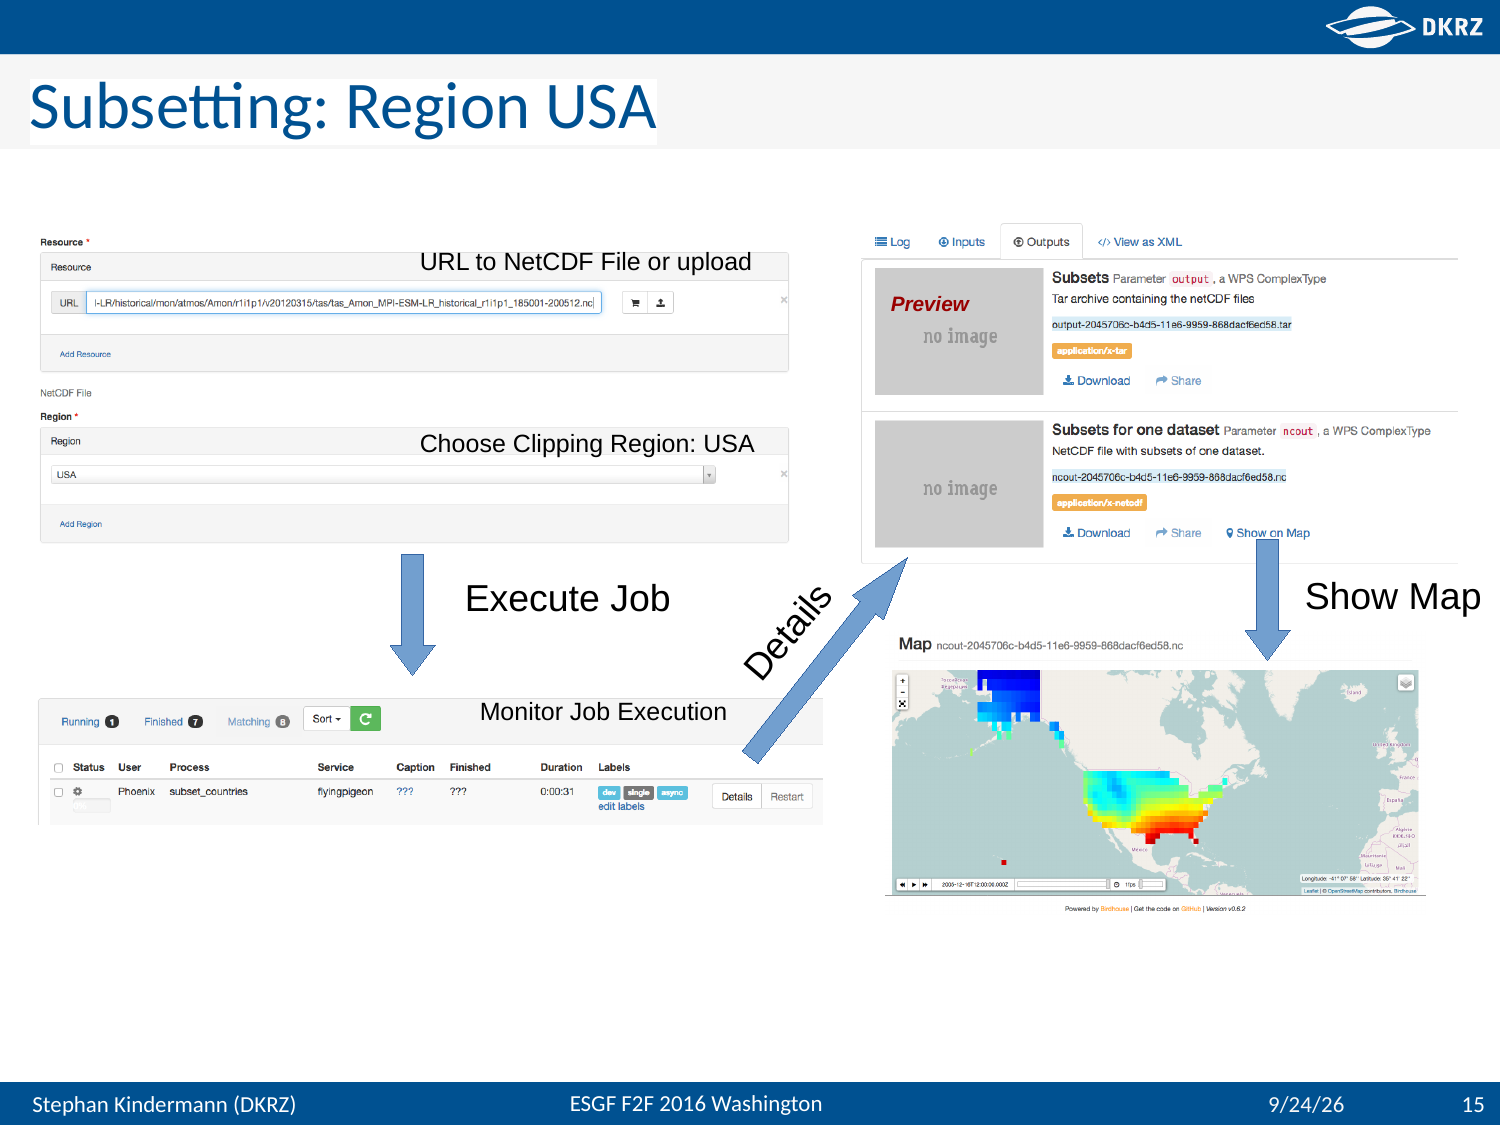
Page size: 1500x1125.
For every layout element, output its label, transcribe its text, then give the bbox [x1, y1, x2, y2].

text_box Monitor Job Execution [465, 690, 826, 734]
text_box [790, 557, 908, 690]
picture [885, 631, 1426, 916]
text_box URL to NetCDF File or upload [405, 239, 826, 312]
text_box Execute Job [450, 570, 721, 627]
title Subsetting: Region USA [0, 54, 1500, 149]
text_box Preview [876, 285, 1036, 357]
picture [850, 223, 1458, 569]
slide_number <number> [1376, 1082, 1500, 1125]
text_box [390, 554, 436, 676]
text_box Details [720, 531, 879, 690]
text_box Show Map [1290, 568, 1497, 625]
picture [35, 233, 798, 555]
text_box Choose Clipping Region: USA [405, 421, 826, 494]
slide_number 12/1/16 [1187, 1082, 1360, 1125]
text_box [1245, 539, 1291, 661]
picture [35, 689, 823, 826]
text_box [742, 734, 781, 764]
